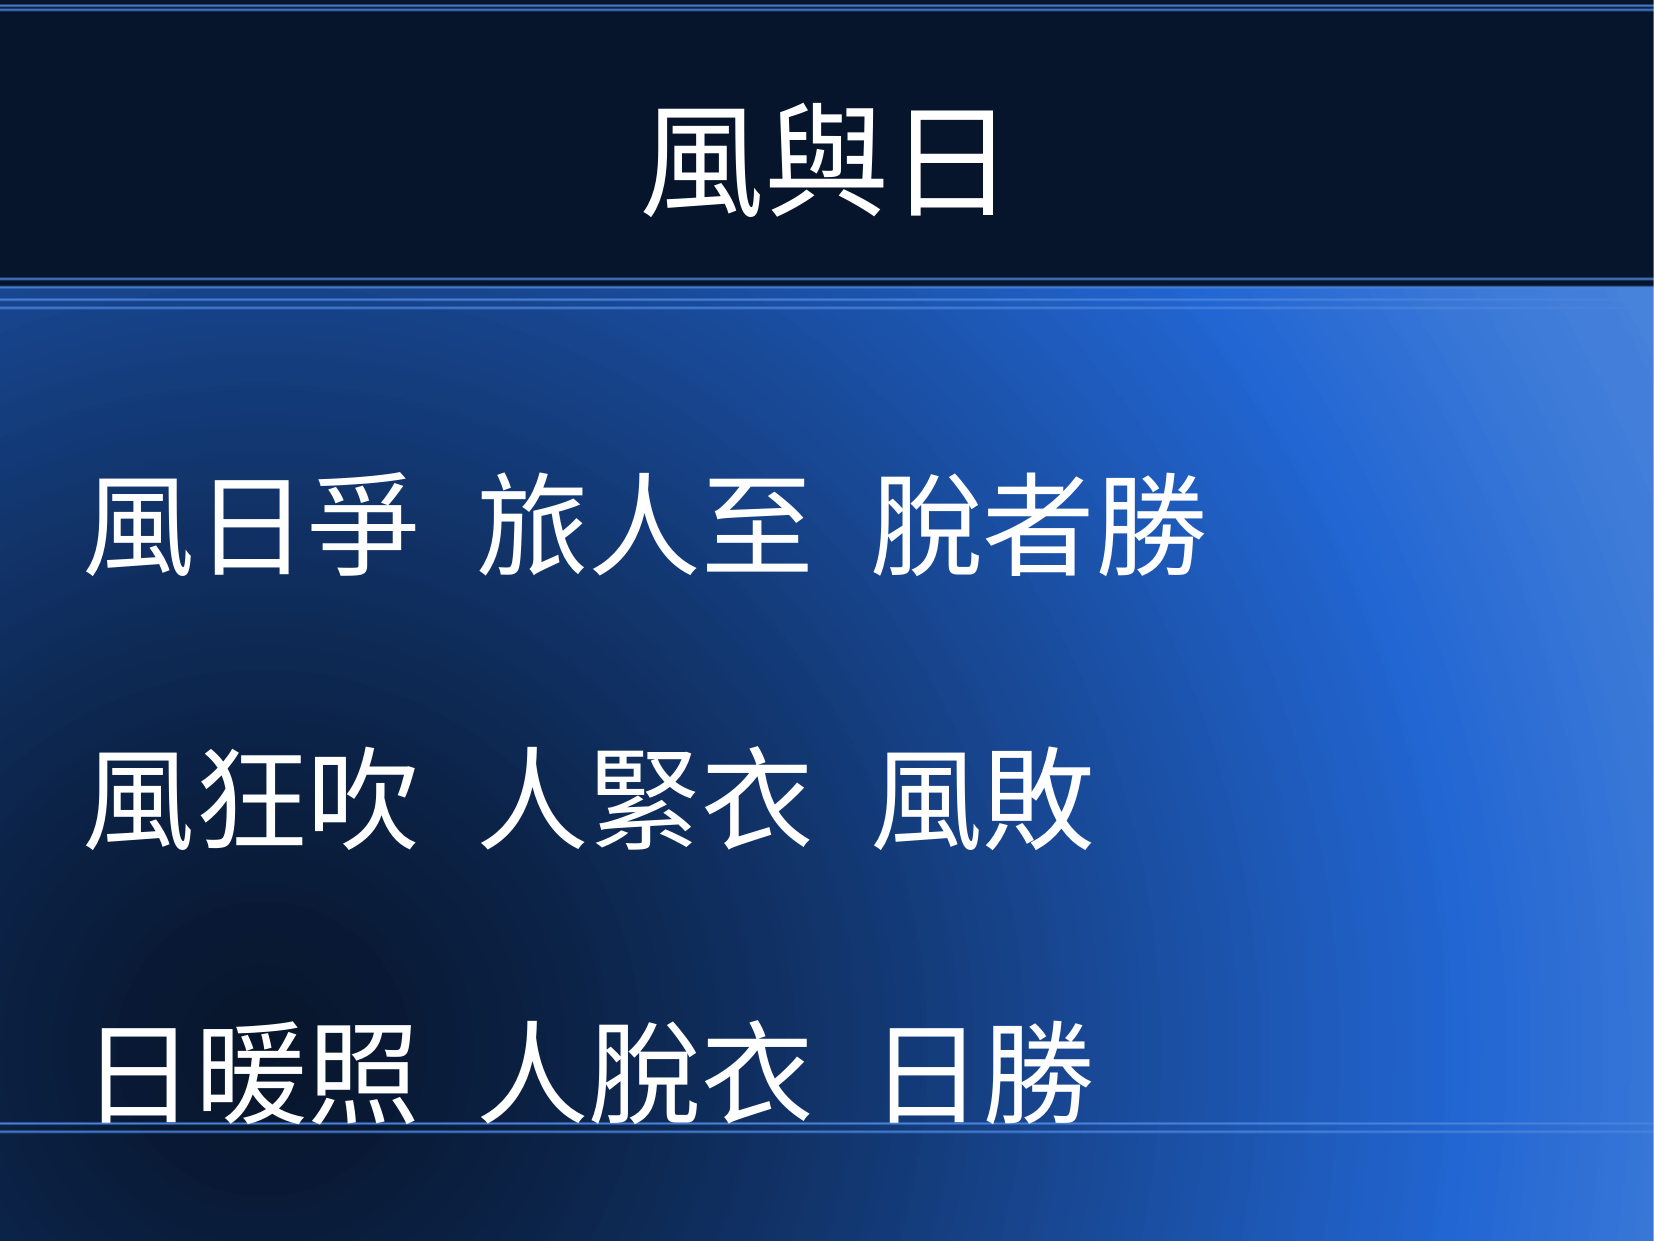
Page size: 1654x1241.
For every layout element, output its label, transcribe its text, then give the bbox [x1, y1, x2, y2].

list 風日爭 旅人至 脫者勝 風狂吹 人緊衣 風敗 日暖照 人脫衣 日勝 [82, 355, 1571, 1241]
title 風與日 [82, 49, 1571, 257]
picture [0, 0, 1654, 1241]
